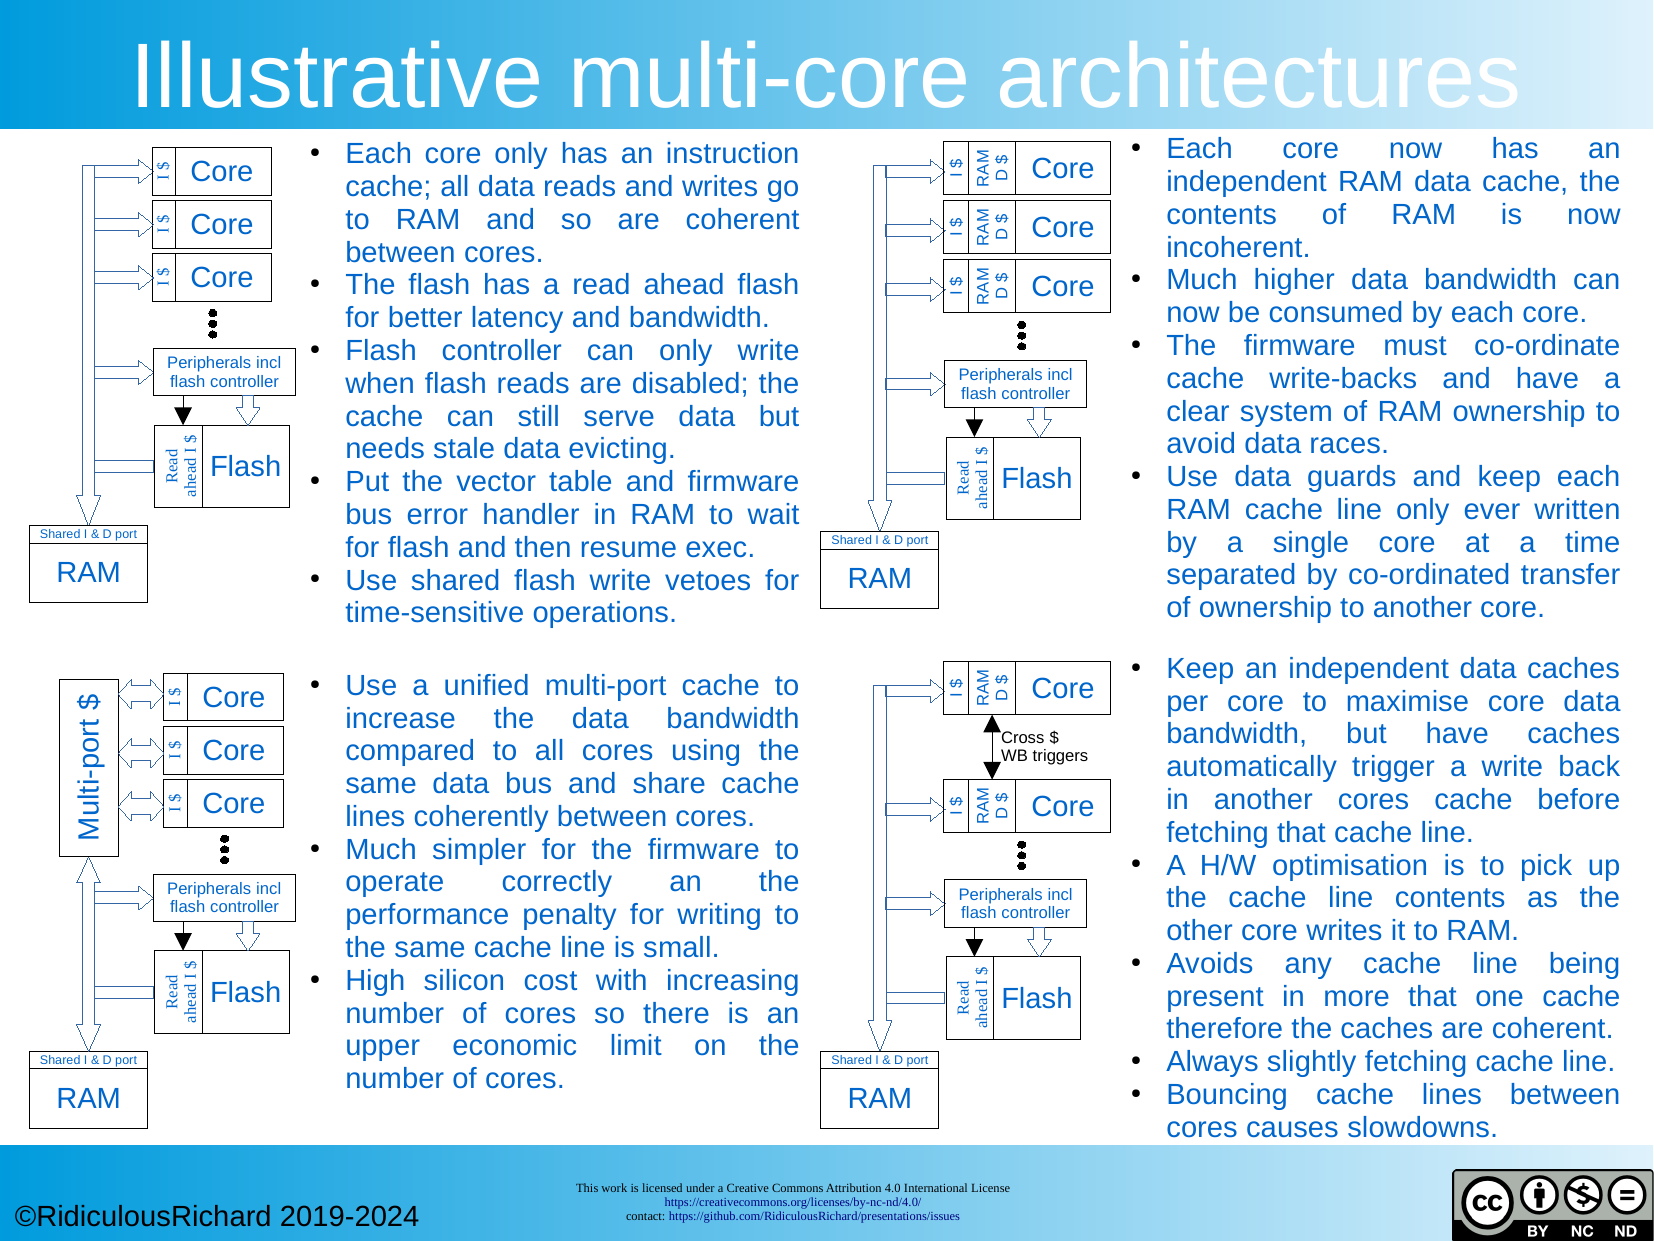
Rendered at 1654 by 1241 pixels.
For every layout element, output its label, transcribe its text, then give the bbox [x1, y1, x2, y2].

text_box RAM [29, 544, 148, 603]
text_box RAM D $ [969, 779, 1015, 833]
text_box Read ahead I $ [946, 944, 1004, 1052]
text_box Core [1015, 141, 1111, 195]
text_box I $ [146, 188, 180, 242]
text_box I $ [157, 767, 192, 839]
text_box I $ [943, 661, 969, 715]
text_box Core [180, 147, 271, 196]
text_box Each core only has an instruction cache; all data reads and writes go to RAM and so are coherent between cores. The flash has a read ahead flash for better latency and bandwidth. Flash controller can only write when flash reads are disabled; the cache can still serve data but needs stale data evicting. Put the vector table and firmware bus error handler in RAM to wait for flash and then resume exec. Use shared flash write vetoes for time-sensitive operations. [295, 129, 815, 637]
text_box Flash [993, 437, 1081, 520]
text_box I $ [146, 135, 180, 188]
text_box Flash [213, 425, 290, 508]
text_box [220, 856, 229, 864]
text_box Core [192, 779, 282, 828]
text_box RAM D $ [969, 661, 1015, 715]
text_box [208, 330, 217, 339]
text_box Core [180, 253, 271, 302]
text_box Each core now has an independent RAM data cache, the contents of RAM is now incoherent. Much higher data bandwidth can now be consumed by each core. The firmware must co-ordinate cache write-backs and have a clear system of RAM ownership to avoid data races. Use data guards and keep each RAM cache line only ever written by a single core at a time separated by co-ordinated transfer of ownership to another core. [1116, 124, 1636, 632]
text_box I $ [943, 779, 969, 833]
text_box Shared I & D port [820, 531, 939, 550]
text_box [220, 845, 229, 853]
text_box I $ [943, 141, 969, 195]
text_box Read ahead I $ [154, 413, 213, 520]
title Illustrative multi-core architectures [82, 23, 1571, 129]
text_box RAM D $ [969, 259, 1015, 313]
text_box I $ [943, 259, 969, 313]
text_box [1017, 862, 1026, 870]
text_box RAM [820, 550, 939, 609]
text_box [1017, 342, 1026, 350]
text_box Cross $ WB triggers [986, 720, 1105, 773]
text_box Flash [213, 950, 290, 1034]
text_box Shared I & D port [29, 1051, 148, 1069]
text_box Core [1015, 661, 1111, 715]
text_box Core [192, 726, 282, 775]
picture [1452, 1169, 1654, 1241]
text_box Core [1015, 779, 1111, 833]
text_box I $ [146, 242, 180, 313]
text_box [220, 835, 229, 843]
text_box Peripherals incl flash controller [944, 360, 1087, 408]
text_box RAM D $ [969, 200, 1015, 254]
text_box I $ [157, 714, 192, 767]
picture [138, 1146, 142, 1241]
text_box Multi-port $ [59, 679, 119, 857]
text_box RAM [29, 1069, 148, 1129]
text_box RAM [820, 1069, 939, 1129]
text_box I $ [943, 200, 969, 254]
text_box RAM D $ [969, 141, 1015, 195]
text_box Shared I & D port [29, 525, 148, 544]
text_box Peripherals incl flash controller [944, 879, 1087, 928]
text_box Core [192, 673, 282, 721]
text_box Use a unified multi-port cache to increase the data bandwidth compared to all cores using the same data bus and share cache lines coherently between cores. Much simpler for the firmware to operate correctly an the performance penalty for writing to the same cache line is small. High silicon cost with increasing number of cores so there is an upper economic limit on the number of cores. [295, 661, 815, 1123]
text_box [1017, 851, 1026, 859]
text_box [1017, 841, 1026, 849]
text_box Shared I & D port [820, 1051, 939, 1069]
text_box Core [1015, 259, 1111, 313]
text_box Keep an independent data caches per core to maximise core data bandwidth, but have caches automatically trigger a write back in another cores cache before fetching that cache line. A H/W optimisation is to pick up the cache line contents as the other core writes it to RAM. Avoids any cache line being present in more that one cache therefore the caches are coherent. Always slightly fetching cache line. Bouncing cache lines between cores causes slowdowns. [1116, 644, 1636, 1151]
text_box Peripherals incl flash controller [153, 348, 295, 396]
text_box I $ [157, 661, 192, 714]
text_box Read ahead I $ [154, 939, 213, 1046]
text_box [1017, 332, 1026, 340]
text_box [208, 309, 217, 317]
text_box Read ahead I $ [946, 425, 1004, 532]
text_box [208, 320, 217, 328]
text_box Peripherals incl flash controller [153, 874, 295, 922]
text_box Core [1015, 200, 1111, 254]
text_box Flash [993, 956, 1081, 1040]
text_box [1017, 321, 1026, 329]
text_box Core [180, 200, 271, 249]
